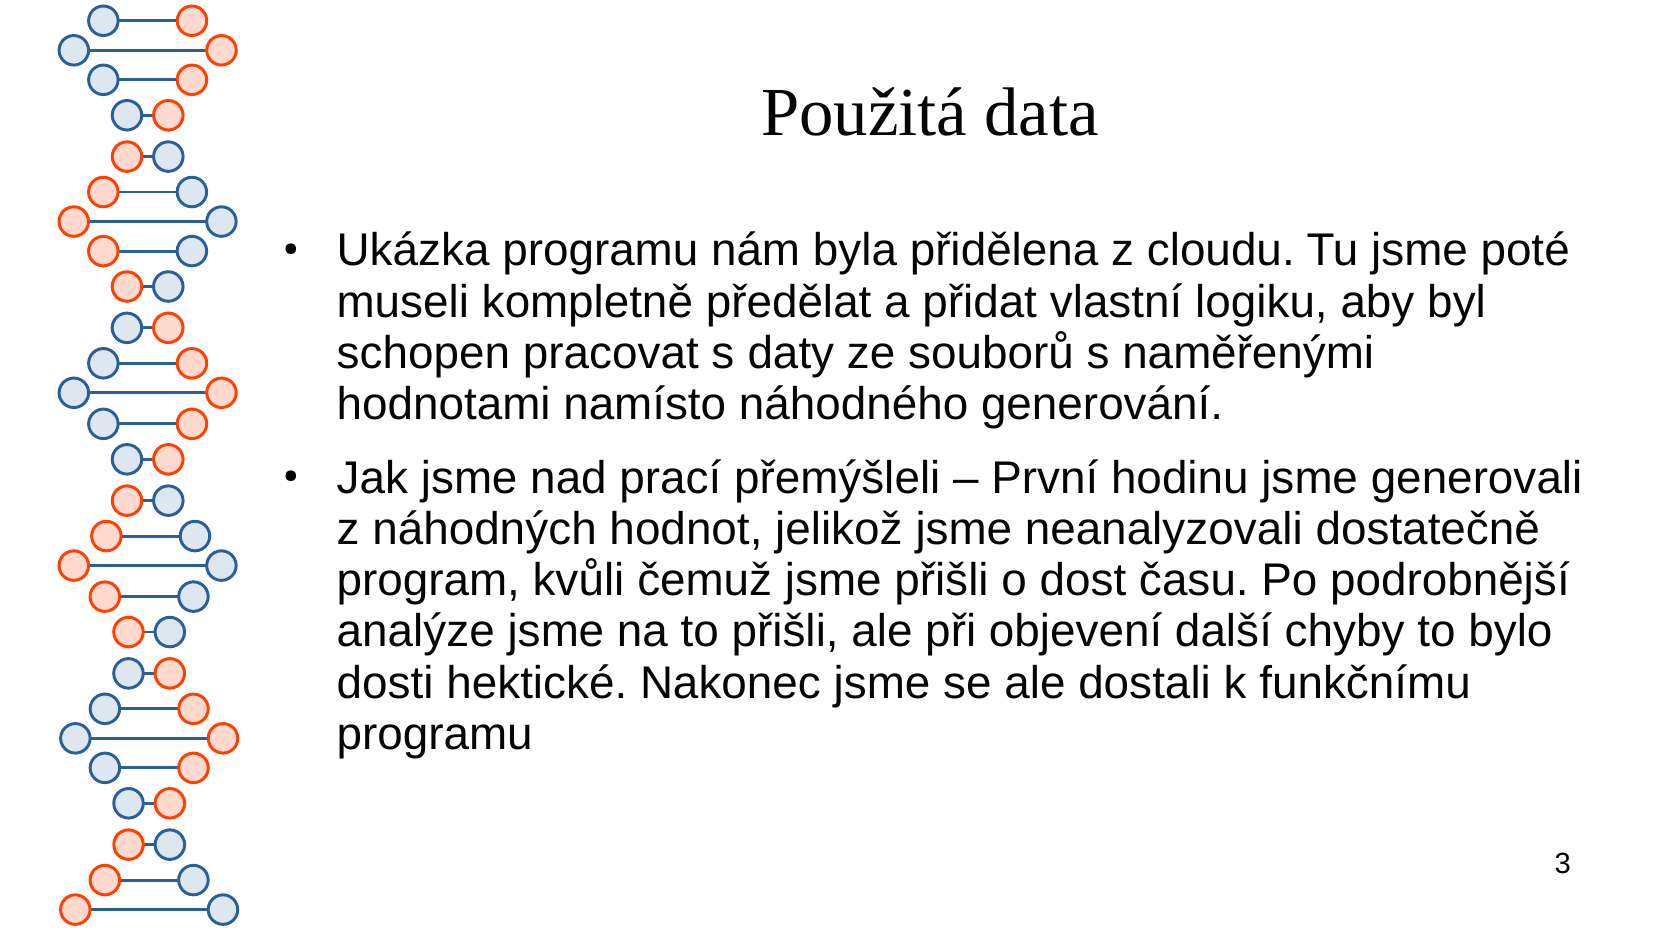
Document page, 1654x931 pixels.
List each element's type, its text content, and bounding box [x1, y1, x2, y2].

list Ukázka programu nám byla přidělena z cloudu. Tu jsme poté museli kompletně předělat a přidat vlastní logiku, aby byl schopen pracovat s daty ze souborů s naměřenými hodnotami namísto náhodného generování. Jak jsme nad prací přemýšleli – První hodinu jsme generovali z náhodných hodnot, jelikož jsme neanalyzovali dostatečně program, kvůli čemuž jsme přišli o dost času. Po podrobnější analýze jsme na to přišli, ale při objevení další chyby to bylo dosti hektické. Nakonec jsme se ale dostali k funkčnímu programu [265, 224, 1595, 764]
title Použitá data [265, 35, 1595, 189]
